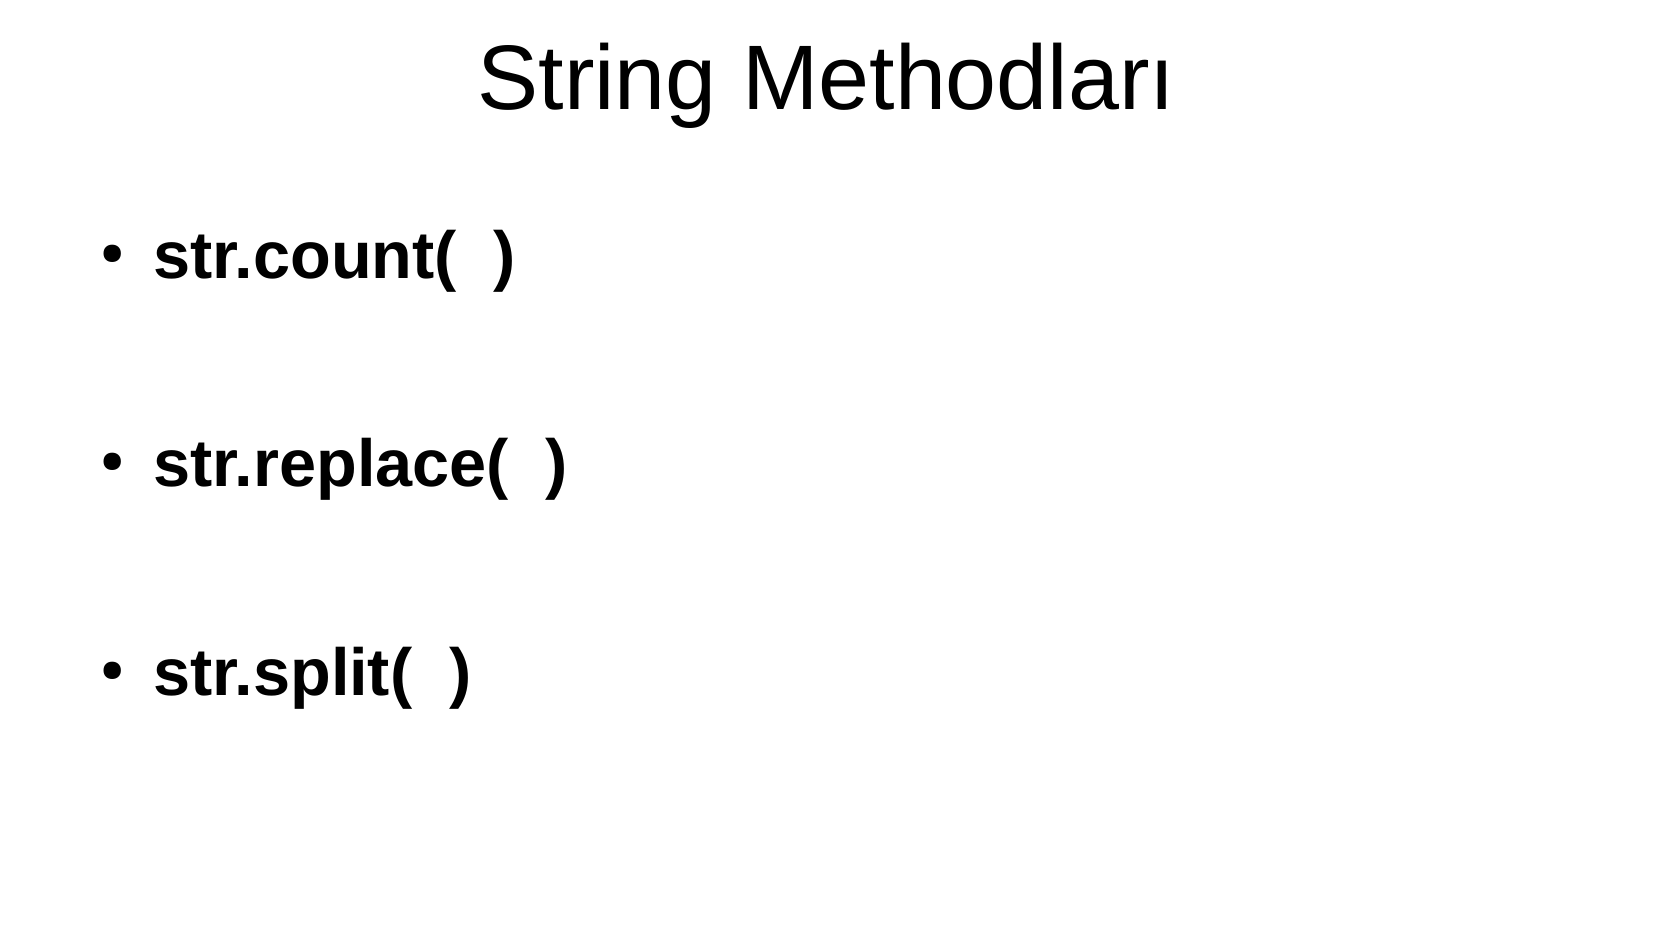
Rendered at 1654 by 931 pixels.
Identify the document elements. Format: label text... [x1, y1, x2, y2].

list str.count( ) str.replace( ) str.split( ) [82, 217, 1571, 857]
title String Methodları [82, 0, 1571, 156]
